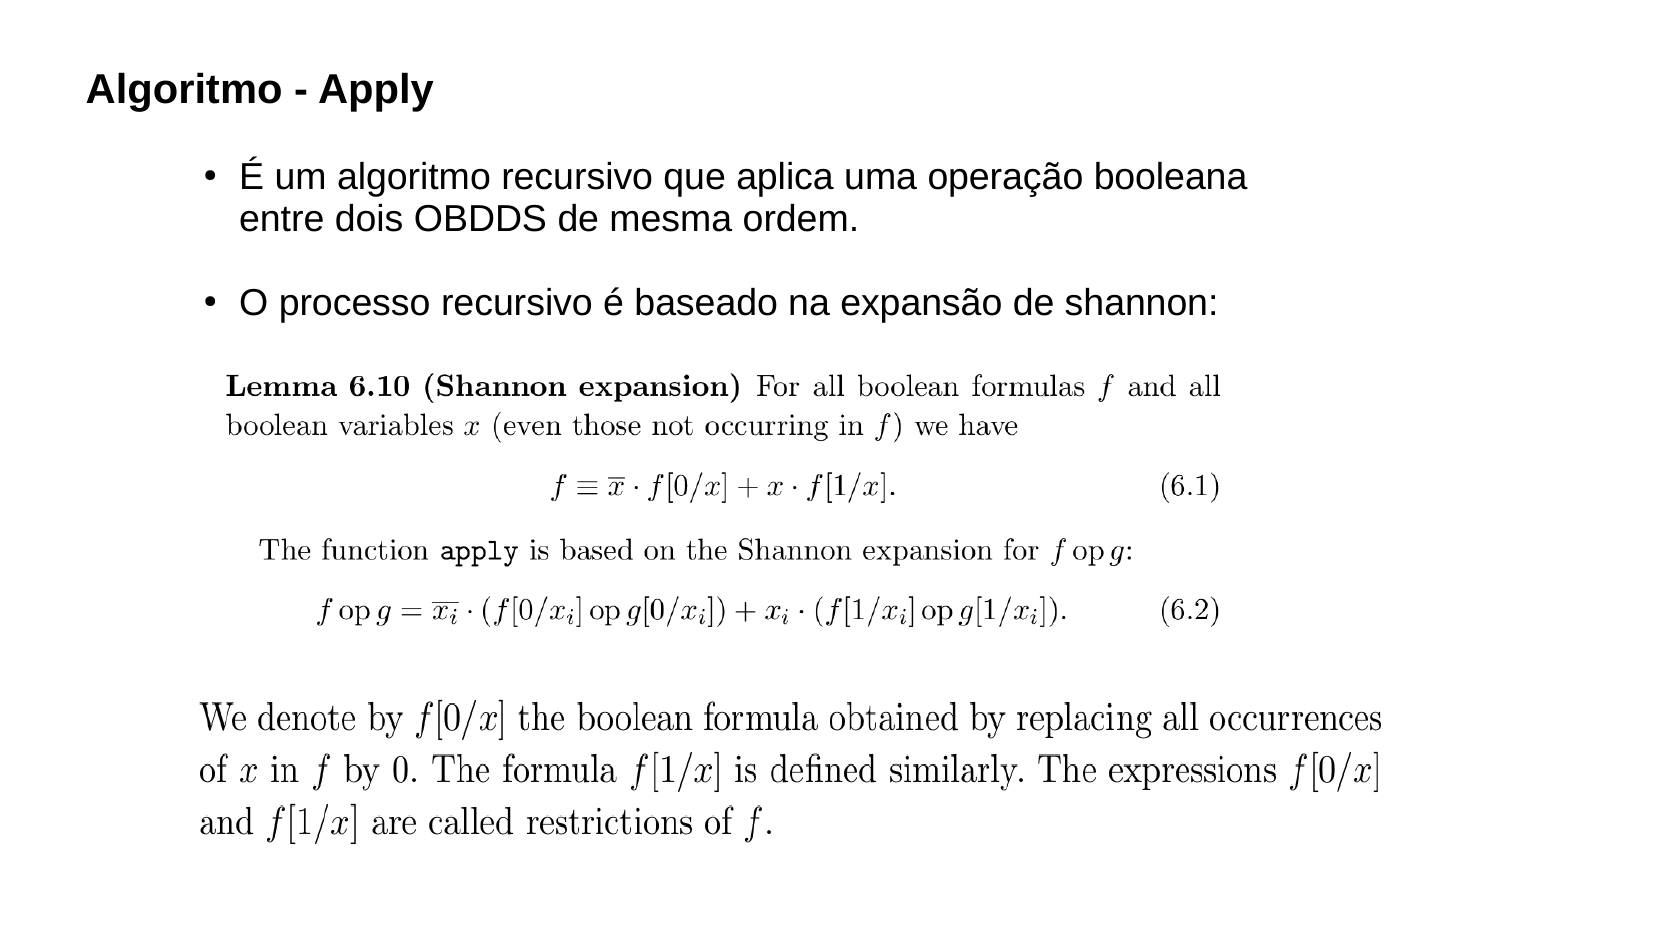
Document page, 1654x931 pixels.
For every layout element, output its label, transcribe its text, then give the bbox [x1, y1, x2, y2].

text_box Algoritmo - Apply [70, 58, 461, 120]
picture [188, 684, 1396, 857]
picture [200, 354, 1254, 648]
text_box É um algoritmo recursivo que aplica uma operação booleana entre dois OBDDS de mesma ordem. O processo recursivo é baseado na expansão de shannon: [188, 147, 1312, 331]
